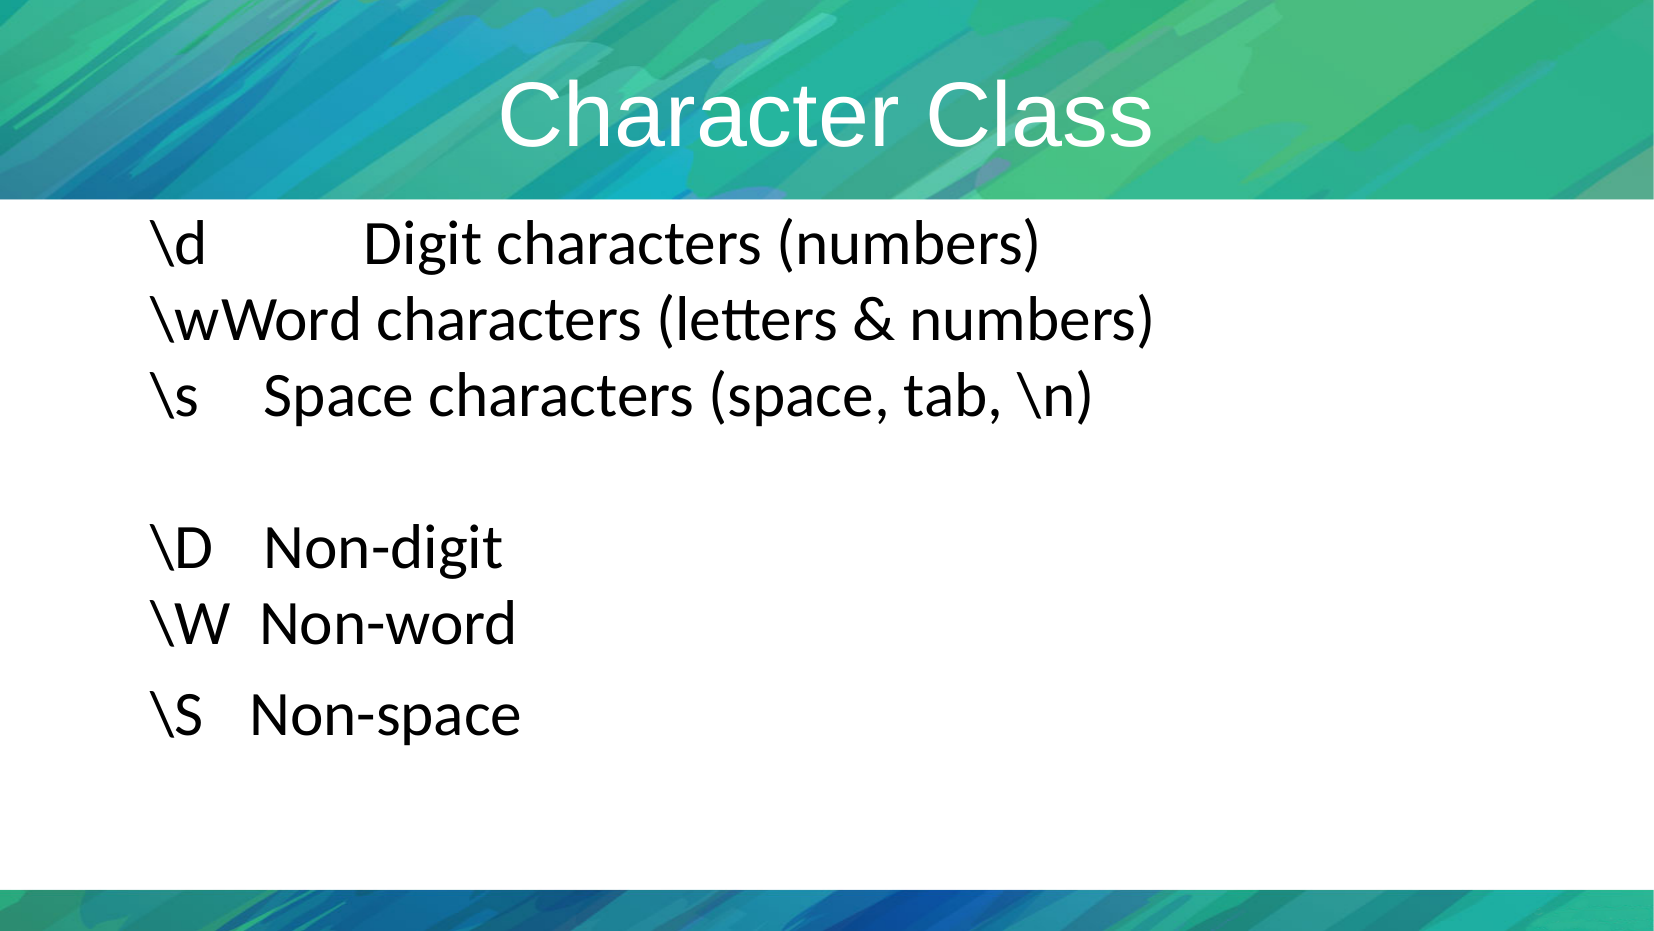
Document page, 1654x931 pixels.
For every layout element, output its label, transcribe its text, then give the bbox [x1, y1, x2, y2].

title Character Class [82, 37, 1571, 193]
picture [0, 0, 1654, 931]
list \d Digit characters (numbers) \w Word characters (letters & numbers) \s Space characters (space, tab, \n) \D Non-digit \W Non-word \S Non-space [82, 217, 1571, 757]
